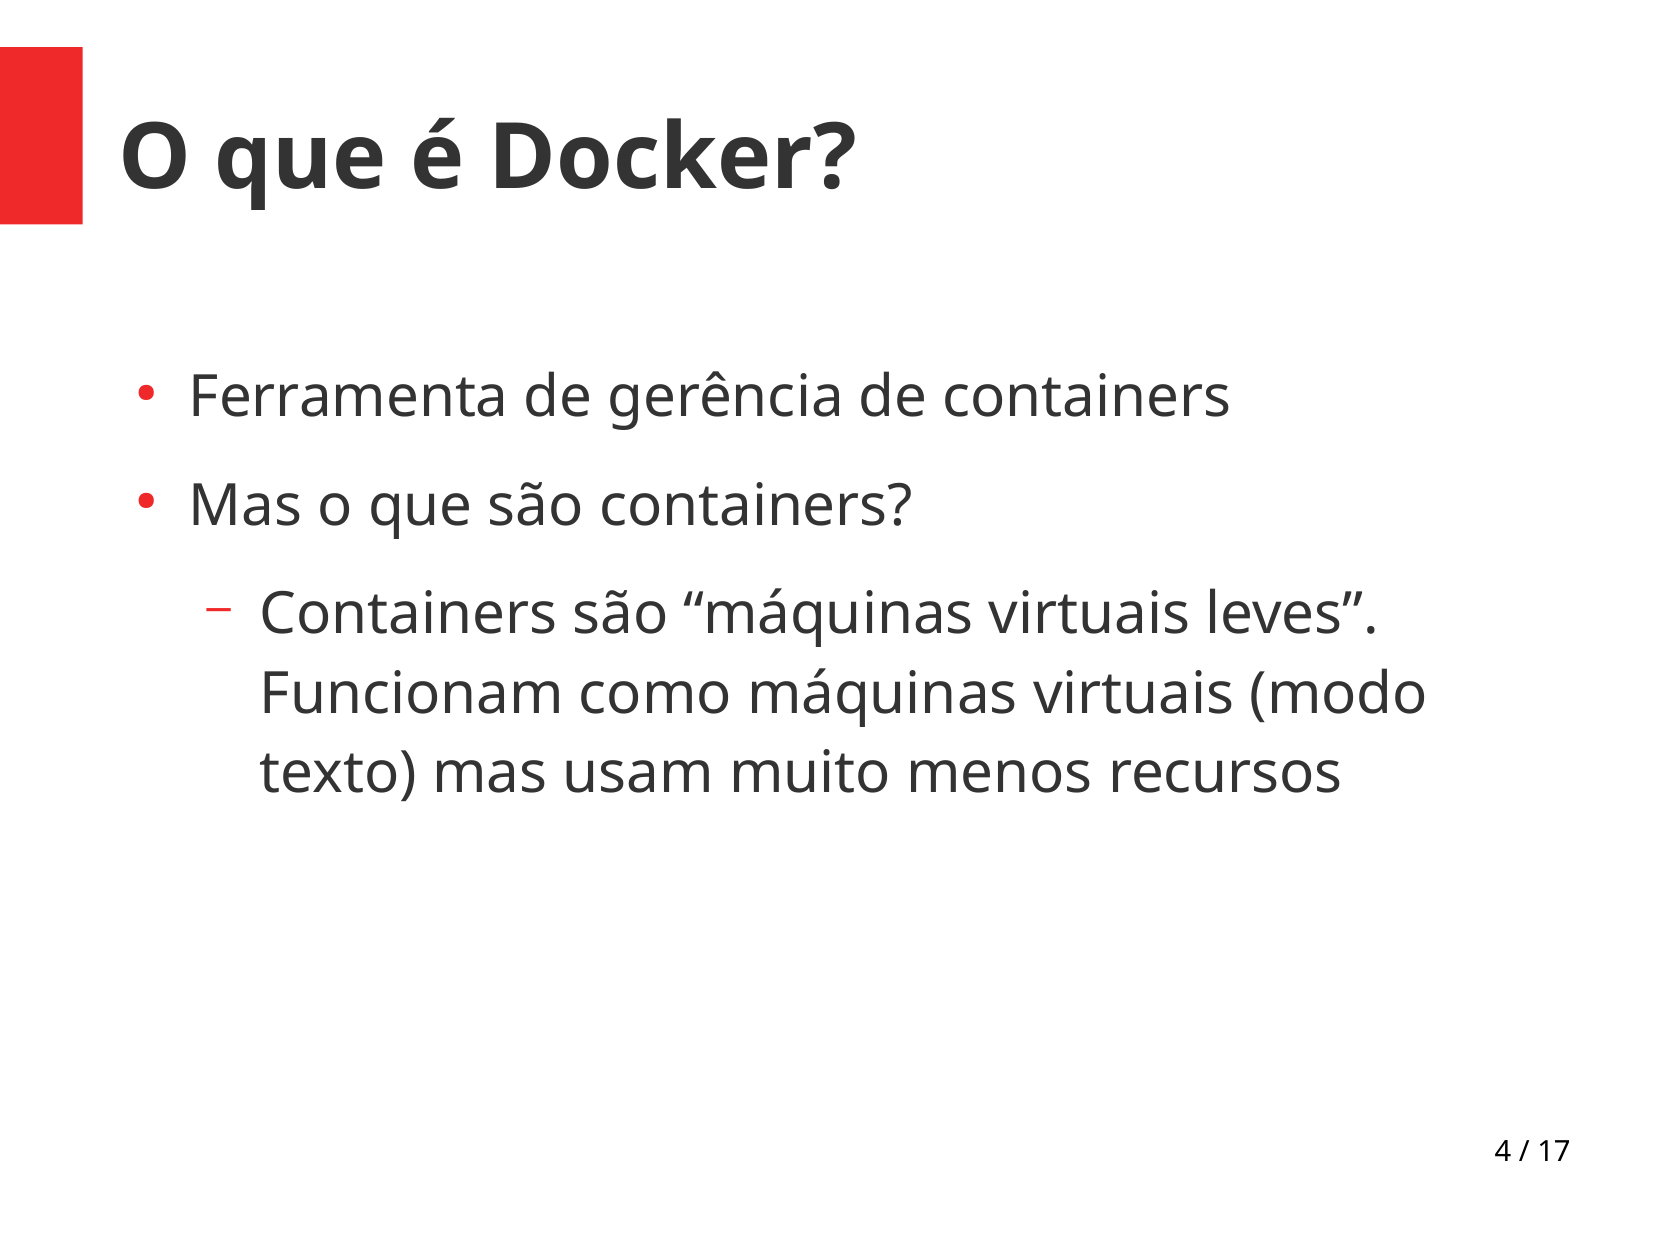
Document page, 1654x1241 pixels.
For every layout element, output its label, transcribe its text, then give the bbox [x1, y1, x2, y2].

list Ferramenta de gerência de containers Mas o que são containers? Containers são “máquinas virtuais leves”. Funcionam como máquinas virtuais (modo texto) mas usam muito menos recursos [118, 354, 1536, 1074]
title O que é Docker? [118, 49, 1571, 257]
